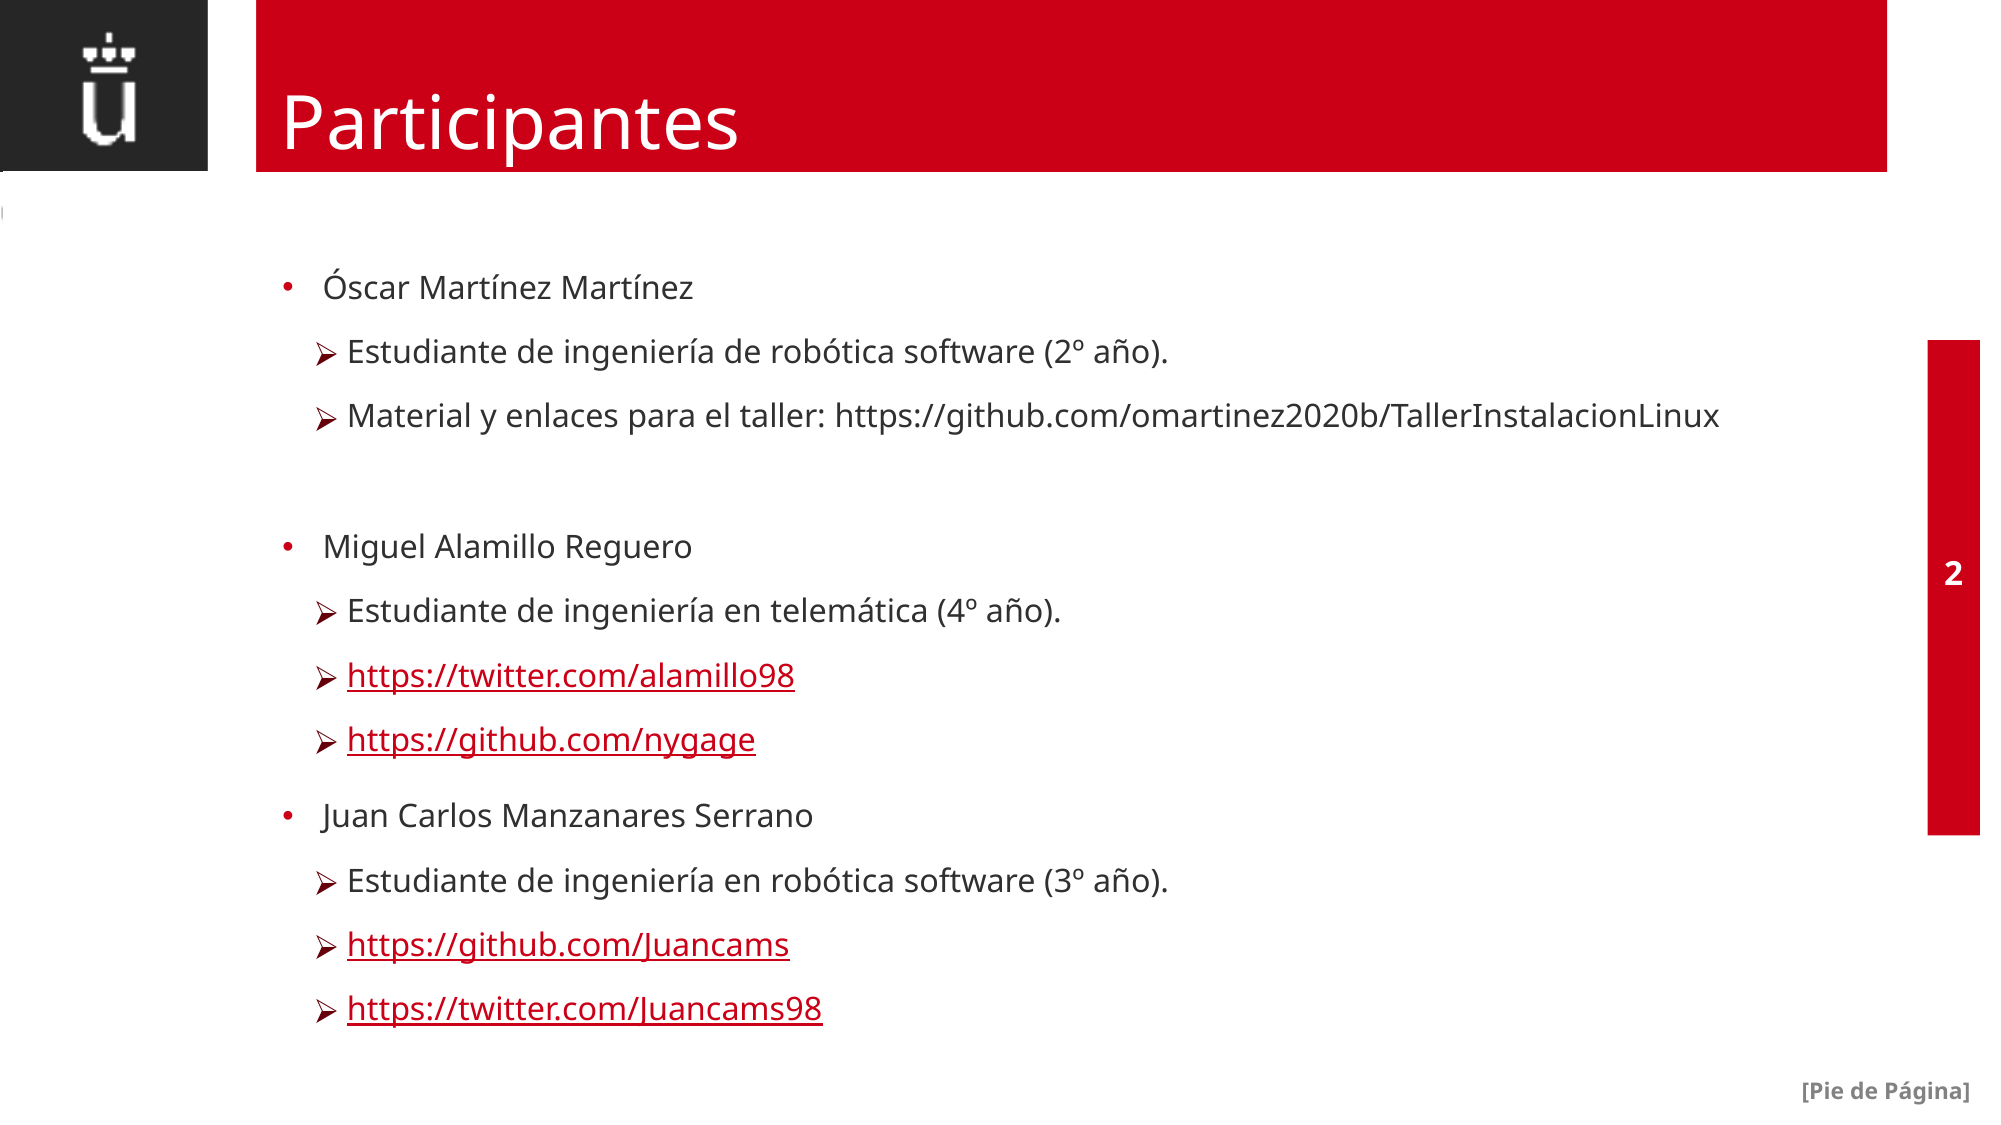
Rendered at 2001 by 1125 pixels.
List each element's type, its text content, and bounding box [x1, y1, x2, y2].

title Participantes [265, 0, 1820, 172]
list Óscar Martínez Martínez Estudiante de ingeniería de robótica software (2º año). Material y enlaces para el taller: https://github.com/omartinez2020b/TallerInstalacionLinux Miguel Alamillo Reguero Estudiante de ingeniería en telemática (4º año). https://twitter.com/alamillo98 https://github.com/nygage Juan Carlos Manzanares Serrano Estudiante de ingeniería en robótica software (3º año). https://github.com/Juancams https://twitter.com/Juancams98 [267, 181, 1899, 1043]
picture [0, 0, 259, 296]
slide_number <number> [1898, 544, 2001, 605]
footer [Pie de Página] [671, 1060, 1986, 1121]
